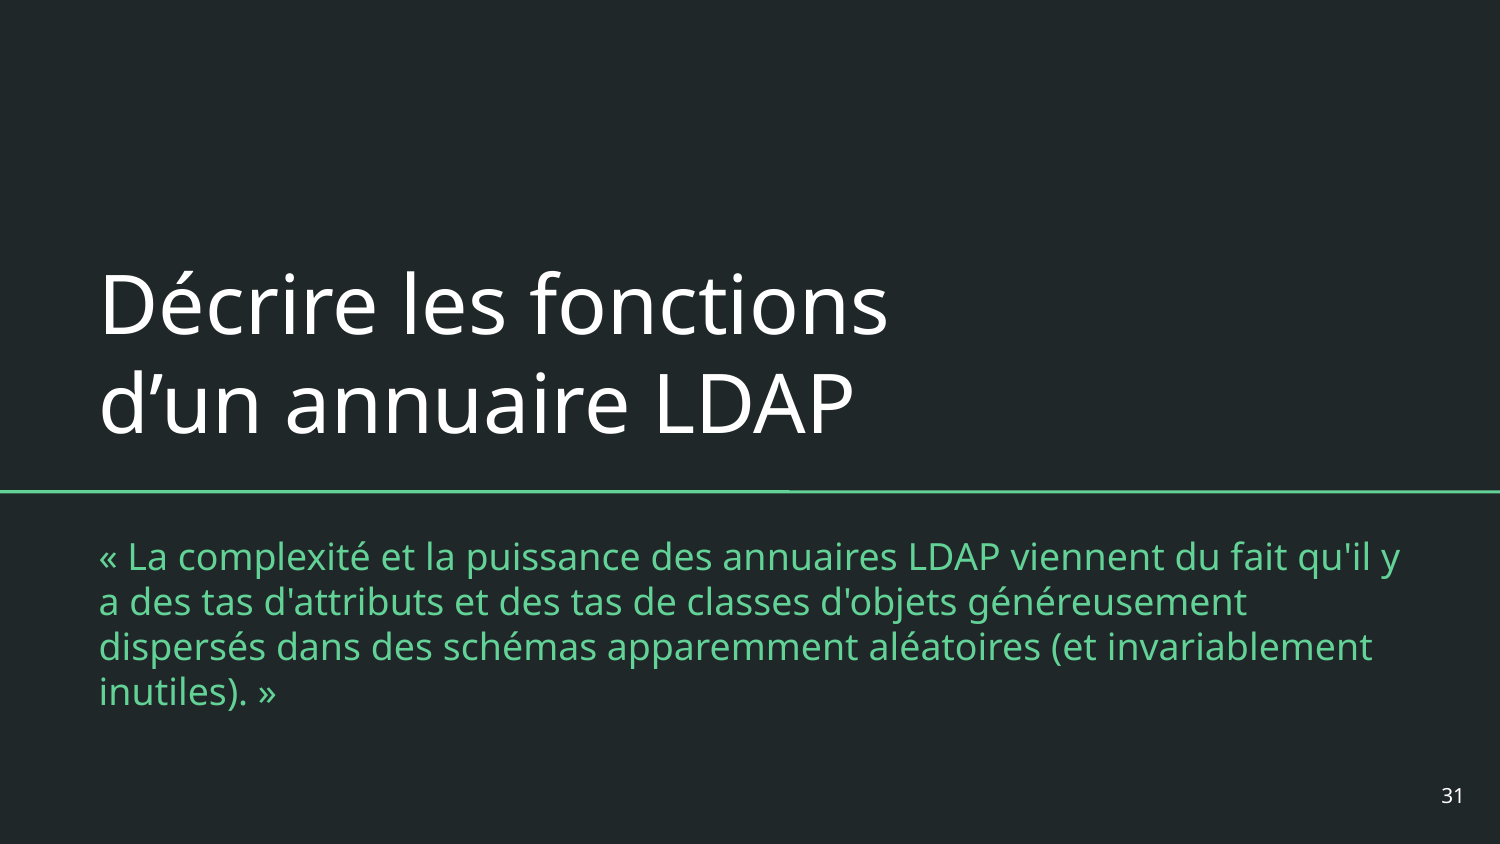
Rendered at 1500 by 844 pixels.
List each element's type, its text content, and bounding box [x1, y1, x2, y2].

title Décrire les fonctions d’un annuaire LDAP [83, 236, 1417, 466]
slide_number <numéro> [1389, 764, 1480, 830]
text_box « La complexité et la puissance des annuaires LDAP viennent du fait qu'il y a des tas d'attributs et des tas de classes d'objets généreusement dispersés dans des schémas apparemment aléatoires (et invariablement inutiles). » [83, 518, 1418, 729]
